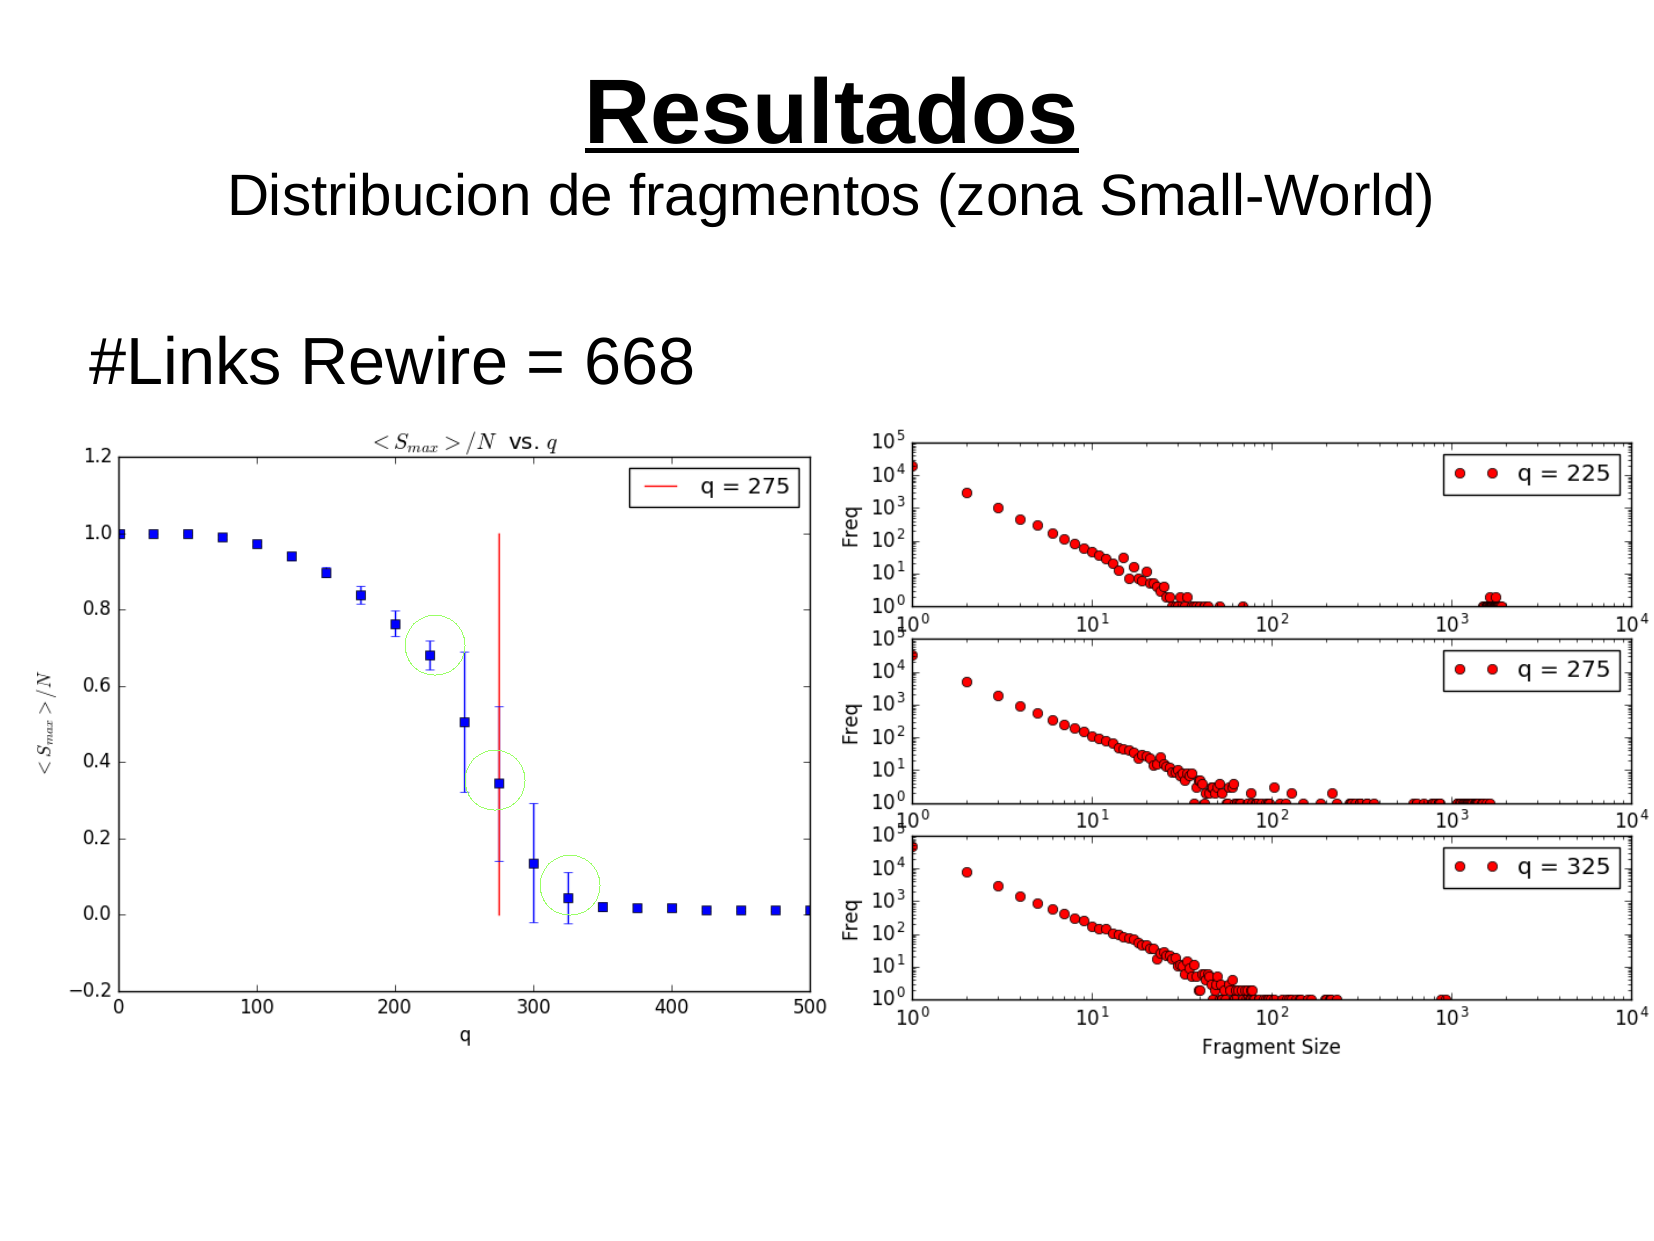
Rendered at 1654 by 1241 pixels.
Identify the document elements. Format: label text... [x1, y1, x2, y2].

text_box Resultados Distribucion de fragmentos (zona Small-World) [73, 60, 1591, 228]
picture [30, 420, 1654, 1069]
text_box #Links Rewire = 668 [75, 316, 751, 423]
